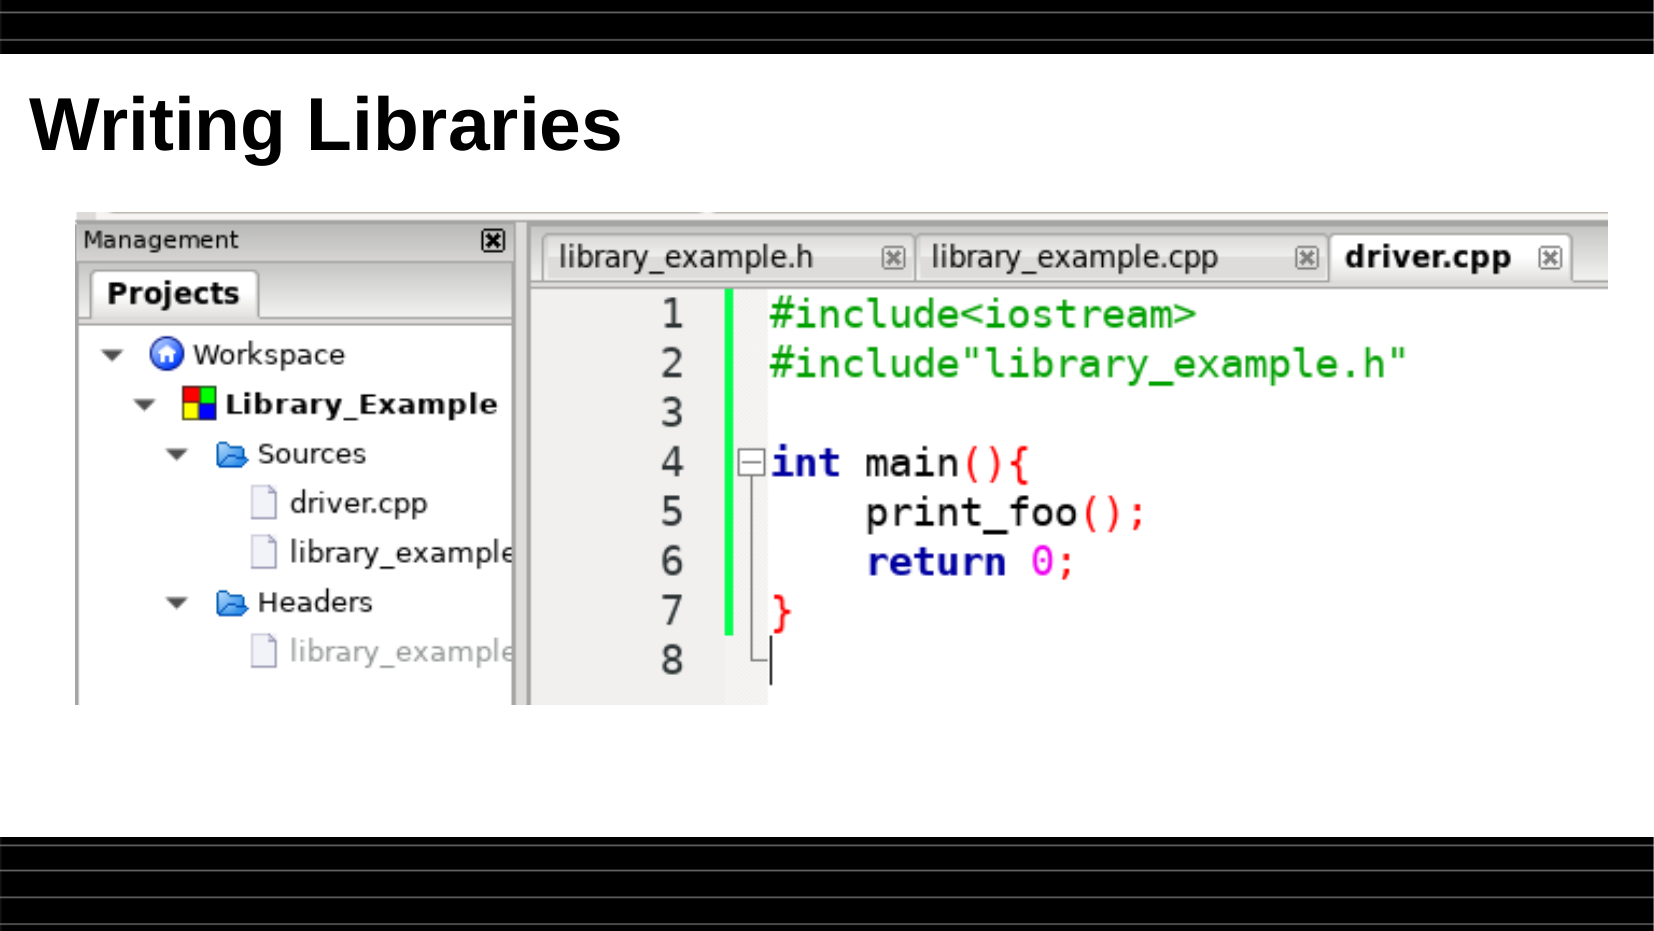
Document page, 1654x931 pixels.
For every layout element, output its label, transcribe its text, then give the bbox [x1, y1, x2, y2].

text_box Writing Libraries [15, 75, 1546, 174]
picture [0, 0, 1654, 54]
picture [75, 212, 1608, 706]
picture [0, 837, 1654, 931]
